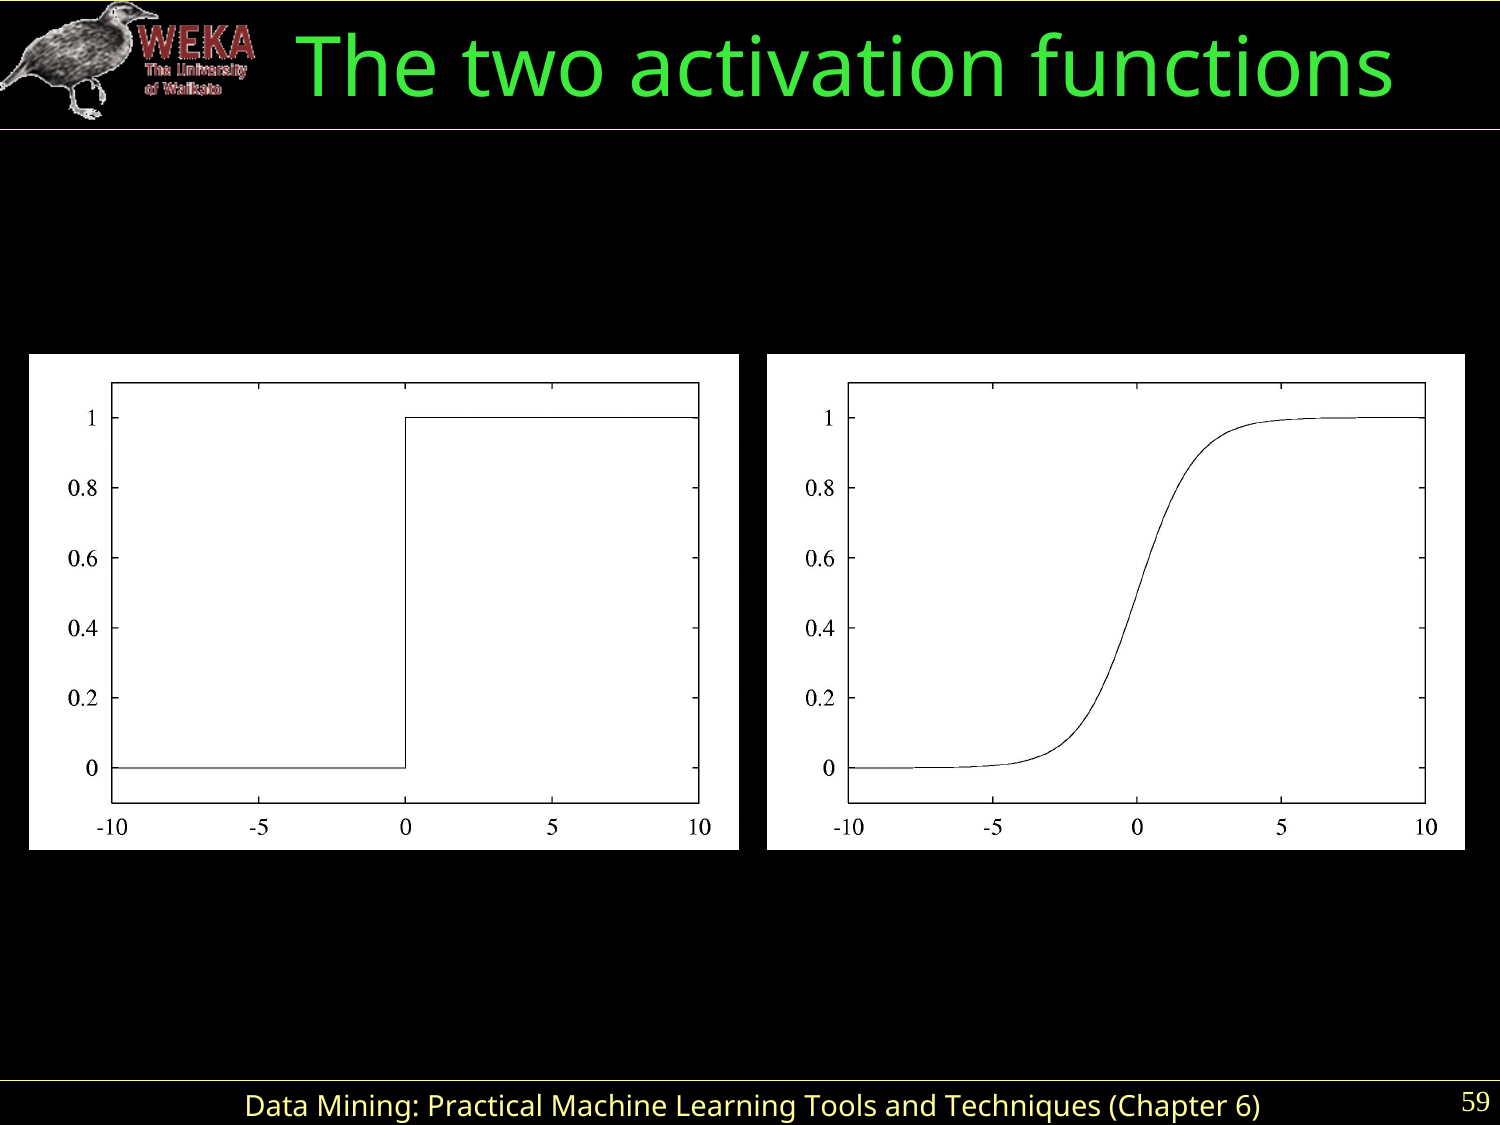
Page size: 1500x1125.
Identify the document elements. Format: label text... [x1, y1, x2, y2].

picture [0, 1, 266, 129]
title The two activation functions [295, 0, 1486, 159]
picture [29, 354, 739, 850]
picture [767, 354, 1465, 850]
